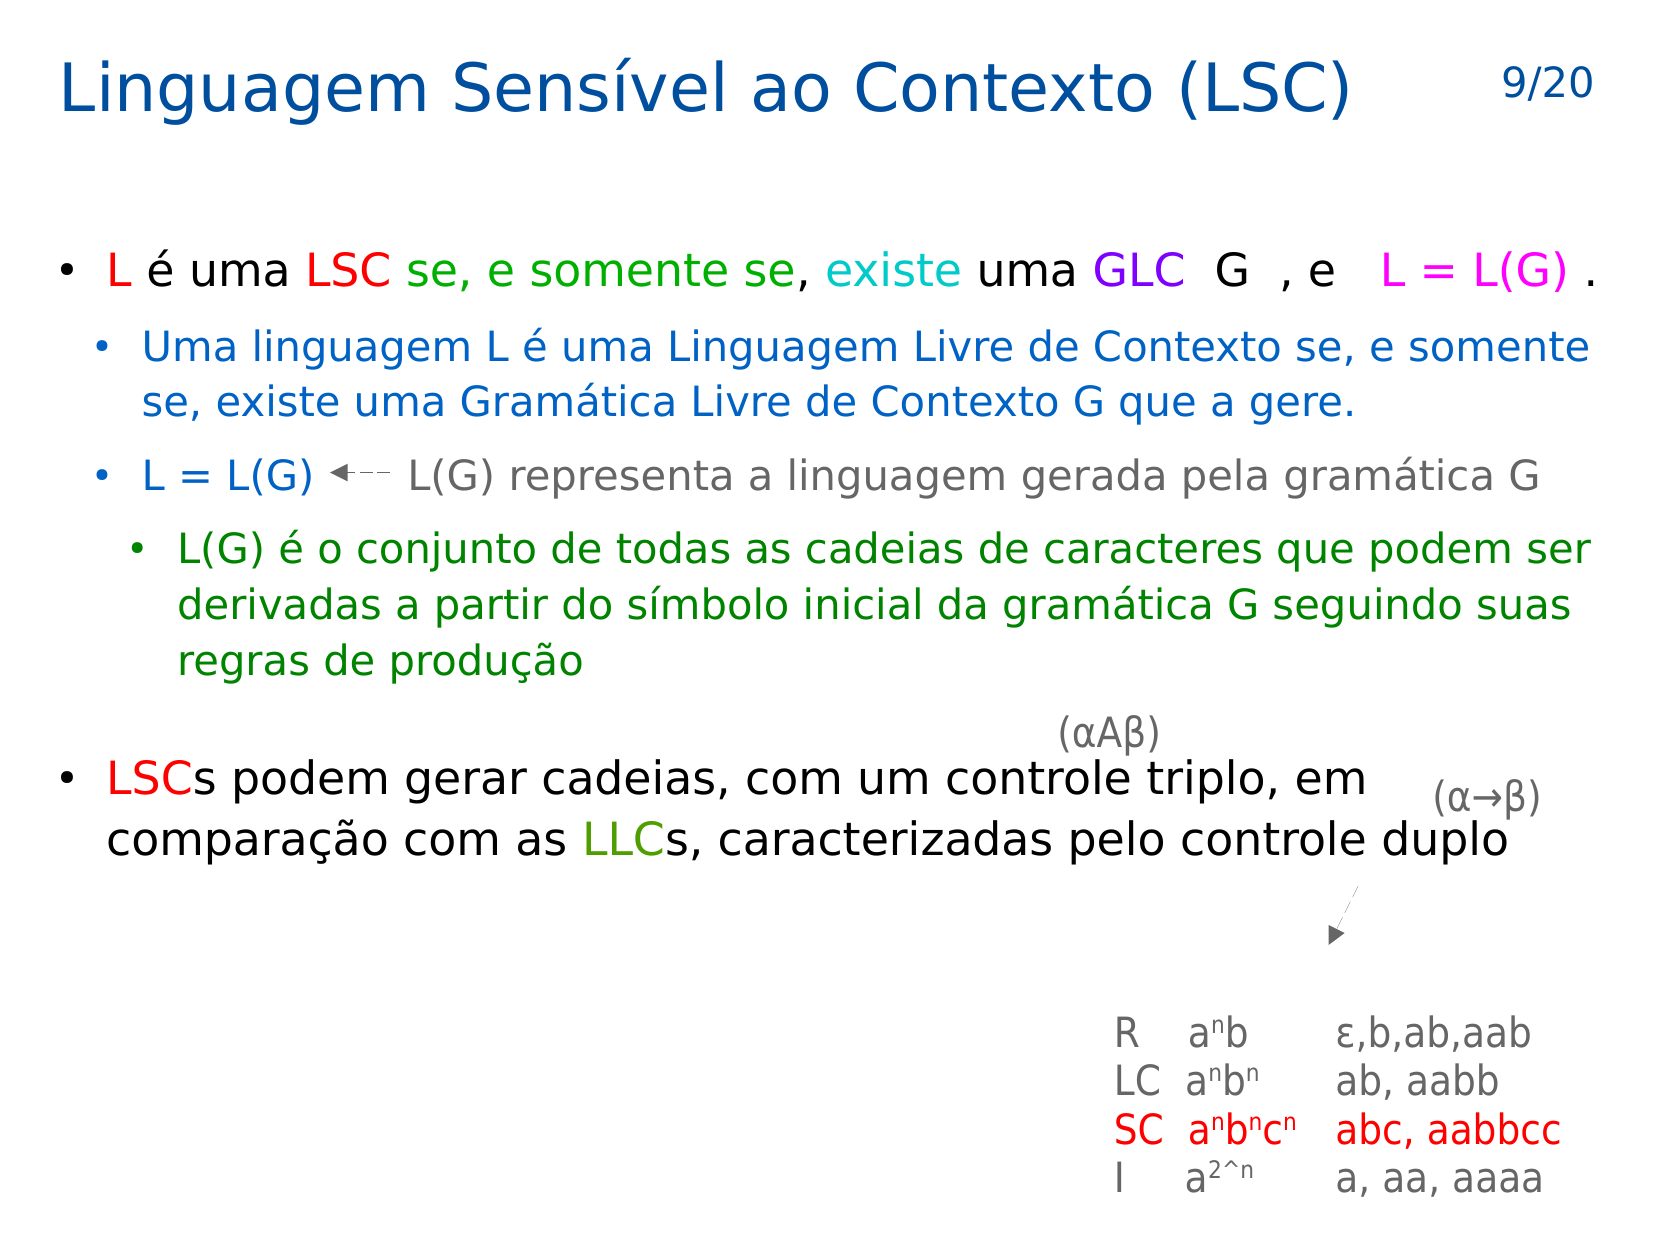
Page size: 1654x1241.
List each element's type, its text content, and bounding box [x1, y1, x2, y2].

list L é uma LSC se, e somente se, existe uma GLC G , e L = L(G) . Uma linguagem L é uma Linguagem Livre de Contexto se, e somente se, existe uma Gramática Livre de Contexto G que a gere. L = L(G) L(G) representa a linguagem gerada pela gramática G L(G) é o conjunto de todas as cadeias de caracteres que podem ser derivadas a partir do símbolo inicial da gramática G seguindo suas regras de produção LSCs podem gerar cadeias, com um controle triplo, em comparação com as LLCs, caracterizadas pelo controle duplo [59, 236, 1606, 1211]
title Linguagem Sensível ao Contexto (LSC) [59, 29, 1625, 148]
text_box R anb ε,b,ab,aab LC anbn ab, aabb SC anbncn abc, aabbcc I a2^n a, aa, aaaa [1099, 1000, 1615, 1211]
text_box (α→β) [1417, 765, 1583, 829]
text_box (αAβ) [1042, 701, 1268, 766]
